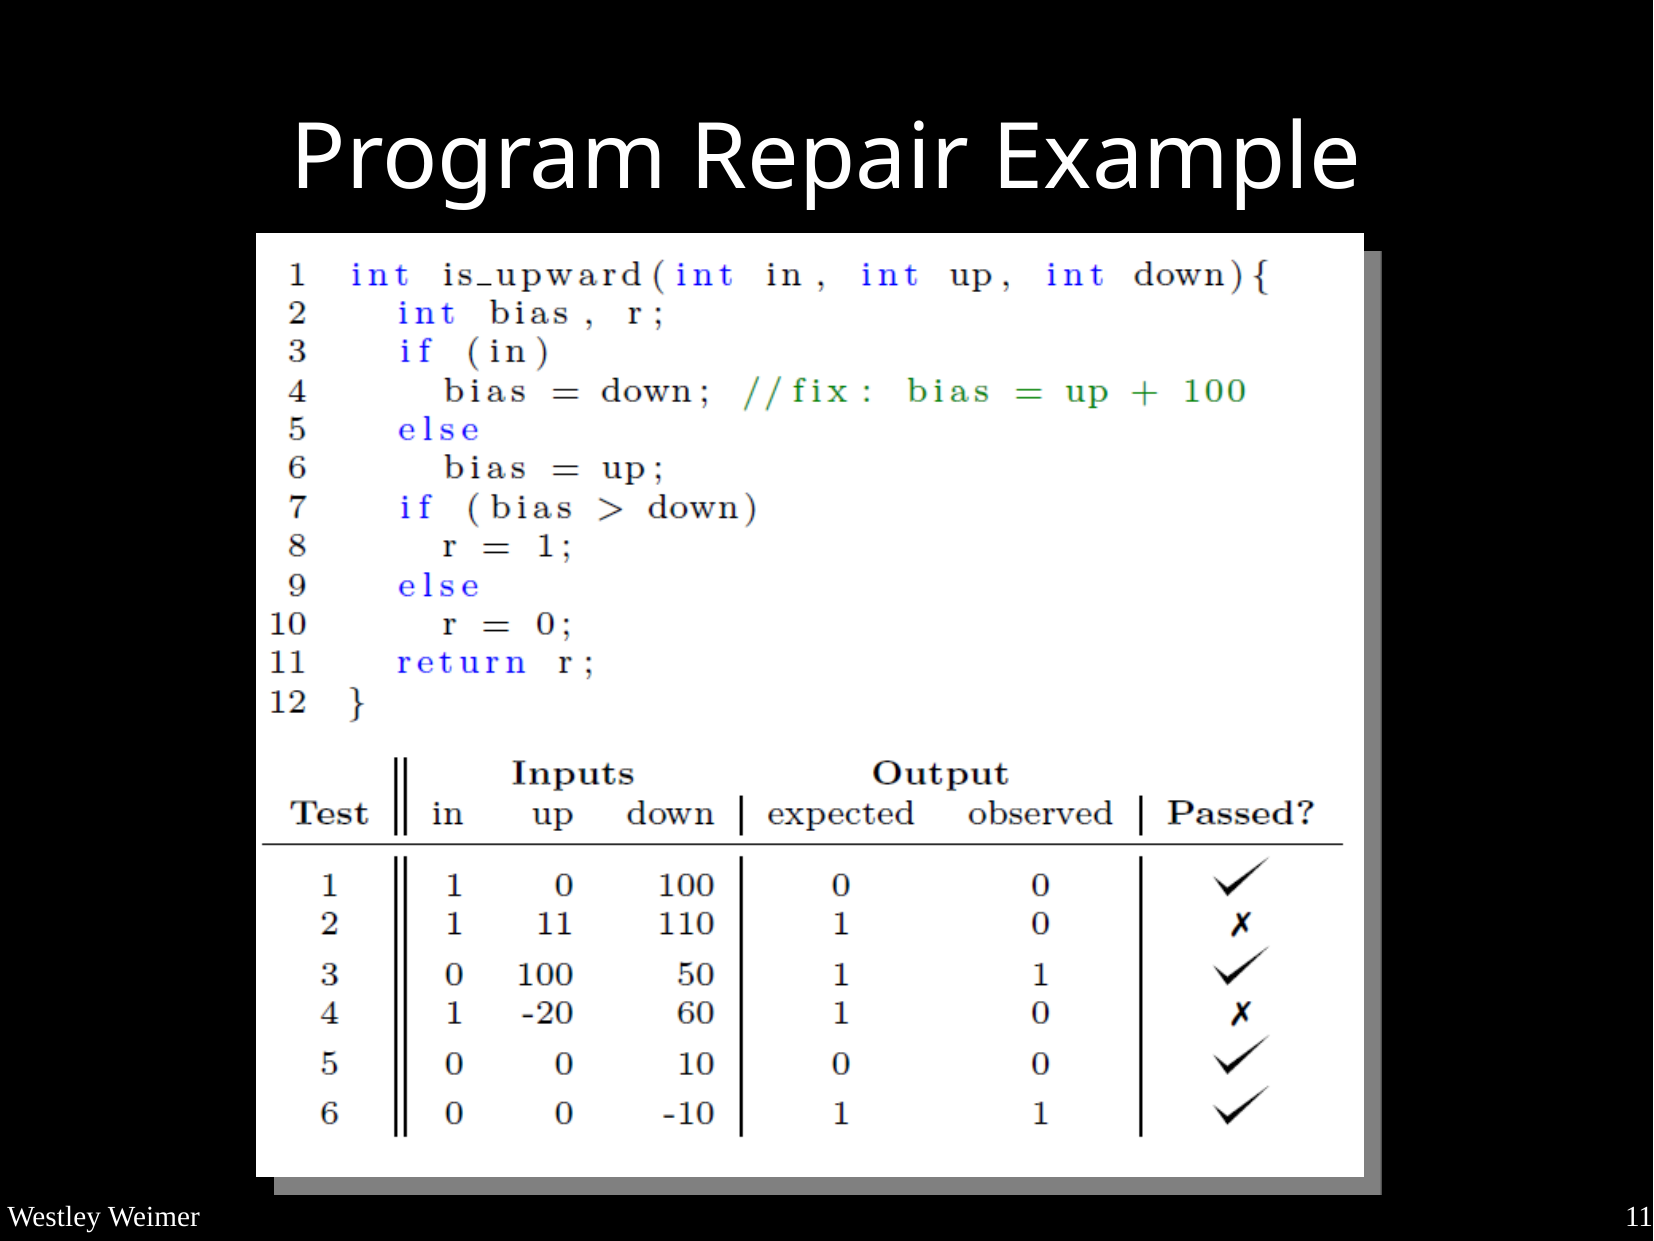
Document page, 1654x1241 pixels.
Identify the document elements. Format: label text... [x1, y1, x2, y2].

picture [256, 233, 1364, 1177]
title Program Repair Example [82, 49, 1571, 257]
